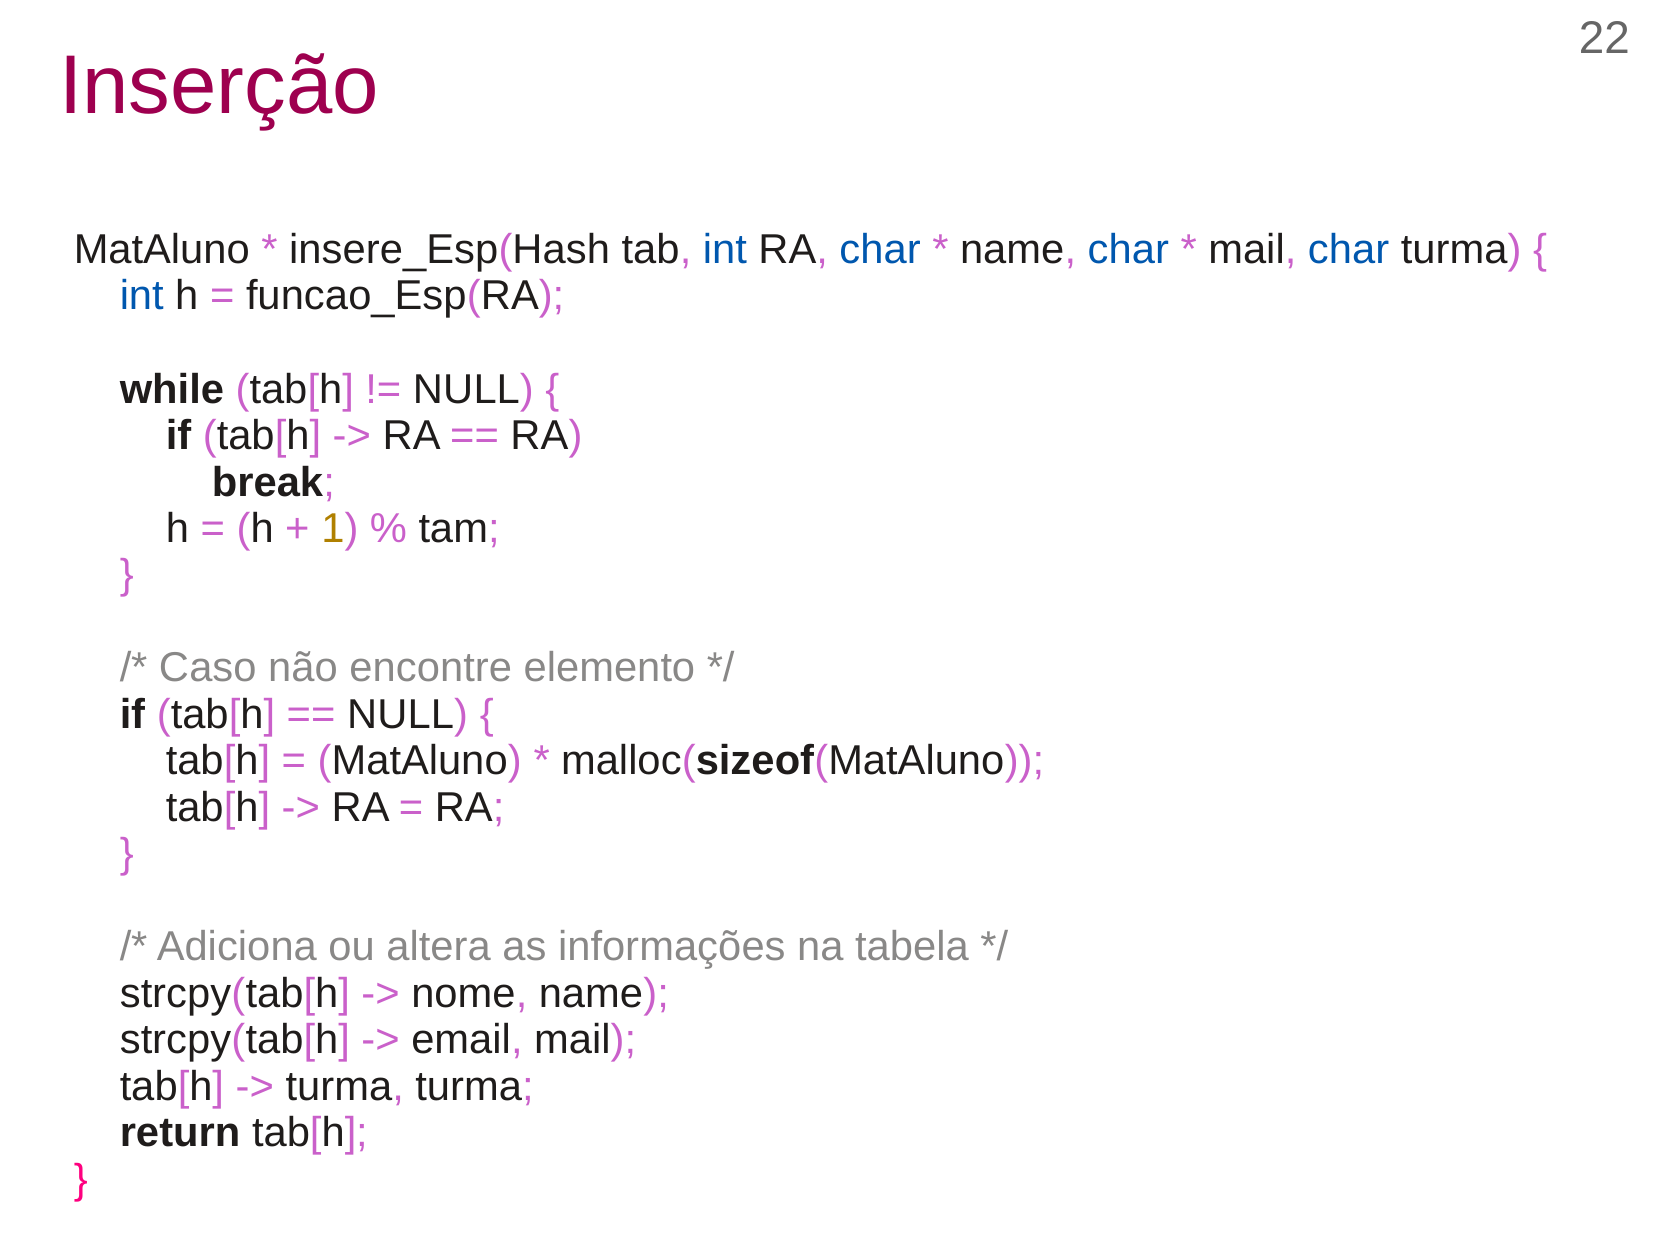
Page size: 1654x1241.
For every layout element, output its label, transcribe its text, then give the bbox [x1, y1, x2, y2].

title Inserção [59, 29, 1595, 148]
text_box MatAluno * insere_Esp(Hash tab, int RA, char * name, char * mail, char turma) { int h = funcao_Esp(RA); while (tab[h] != NULL) { if (tab[h] -> RA == RA) break; h = (h + 1) % tam; } /* Caso não encontre elemento */ if (tab[h] == NULL) { tab[h] = (MatAluno) * malloc(sizeof(MatAluno)); tab[h] -> RA = RA; } /* Adiciona ou altera as informações na tabela */ strcpy(tab[h] -> nome, name); strcpy(tab[h] -> email, mail); tab[h] -> turma, turma; return tab[h]; } [59, 218, 1642, 1211]
